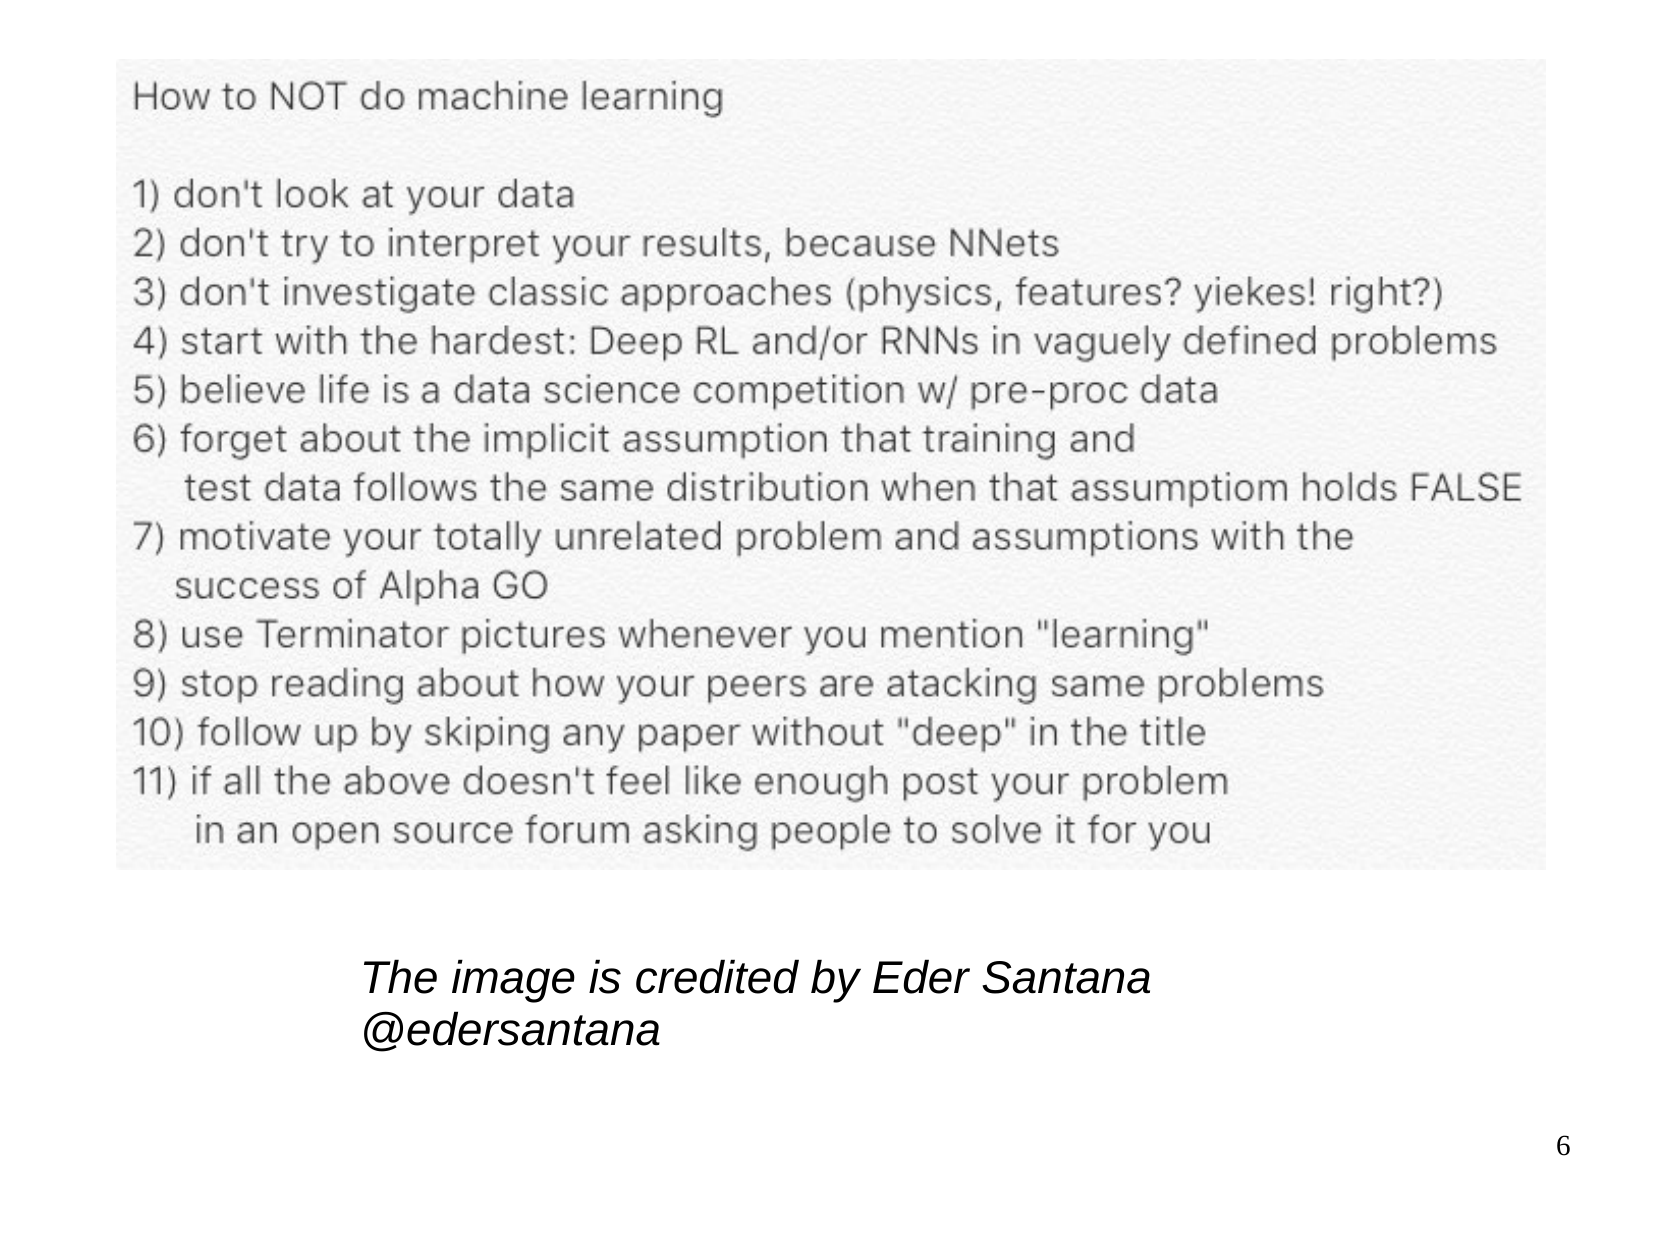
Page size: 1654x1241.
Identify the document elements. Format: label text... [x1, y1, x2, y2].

text_box The image is credited by Eder Santana @edersantana [345, 945, 1396, 1114]
picture [116, 59, 1546, 871]
